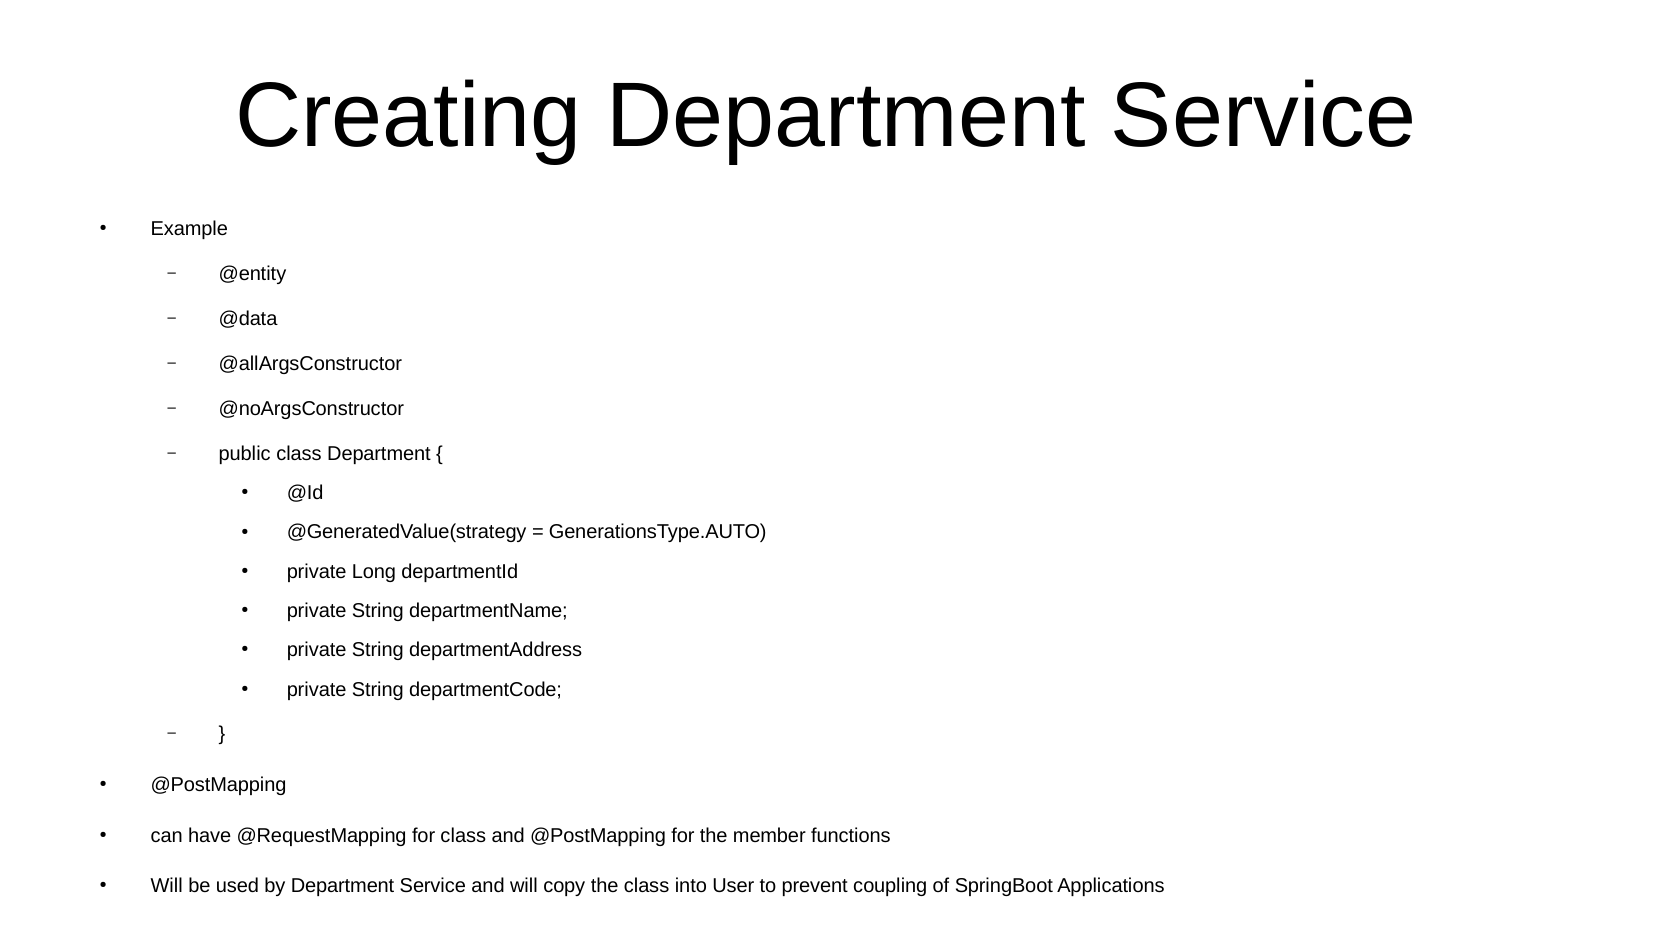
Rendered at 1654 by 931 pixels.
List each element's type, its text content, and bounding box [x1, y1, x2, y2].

title Creating Department Service [82, 37, 1571, 193]
list Example @entity @data @allArgsConstructor @noArgsConstructor public class Department { @Id @GeneratedValue(strategy = GenerationsType.AUTO) private Long departmentId private String departmentName; private String departmentAddress private String departmentCode; } @PostMapping can have @RequestMapping for class and @PostMapping for the member functions Will be used by Department Service and will copy the class into User to prevent coupling of SpringBoot Applications [82, 217, 1621, 901]
